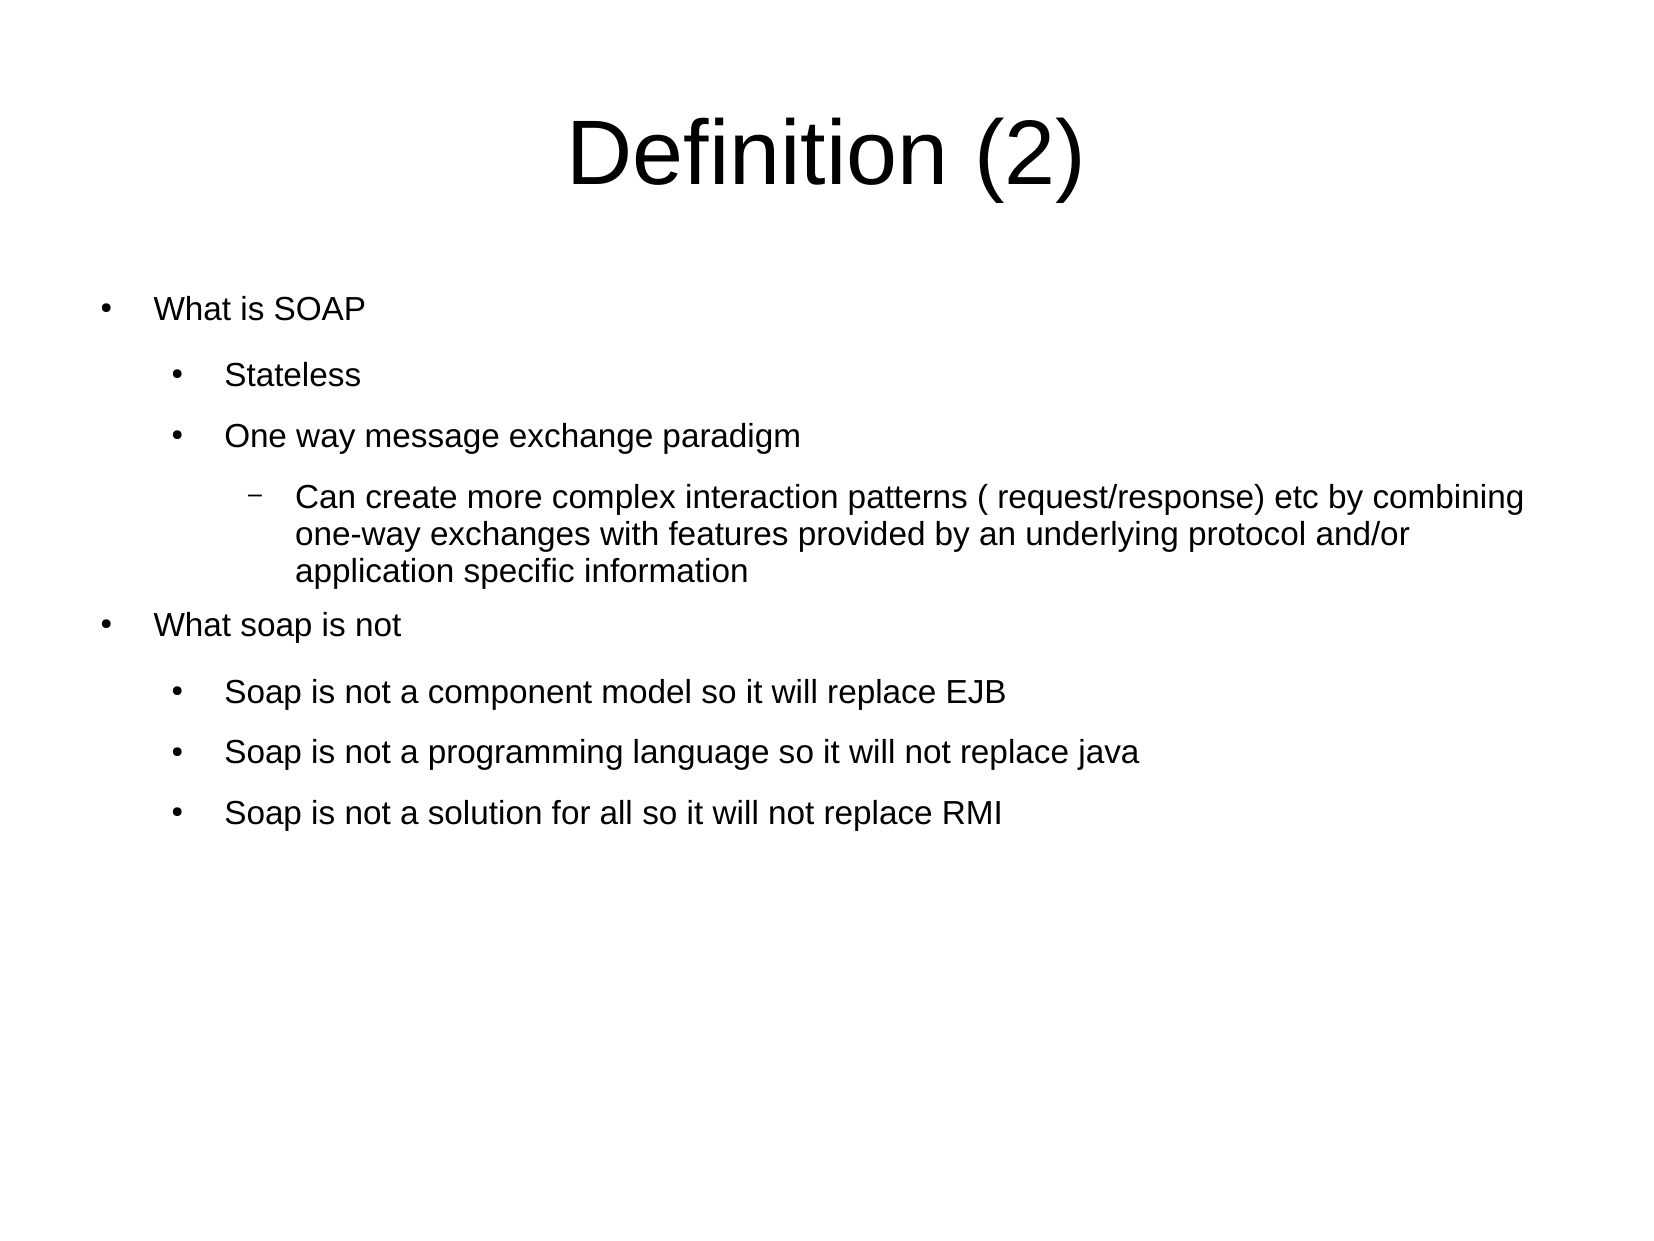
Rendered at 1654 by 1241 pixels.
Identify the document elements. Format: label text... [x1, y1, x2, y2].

list What is SOAP Stateless One way message exchange paradigm Can create more complex interaction patterns ( request/response) etc by combining one-way exchanges with features provided by an underlying protocol and/or application specific information What soap is not Soap is not a component model so it will replace EJB Soap is not a programming language so it will not replace java Soap is not a solution for all so it will not replace RMI [82, 290, 1571, 1109]
title Definition (2) [82, 49, 1571, 257]
